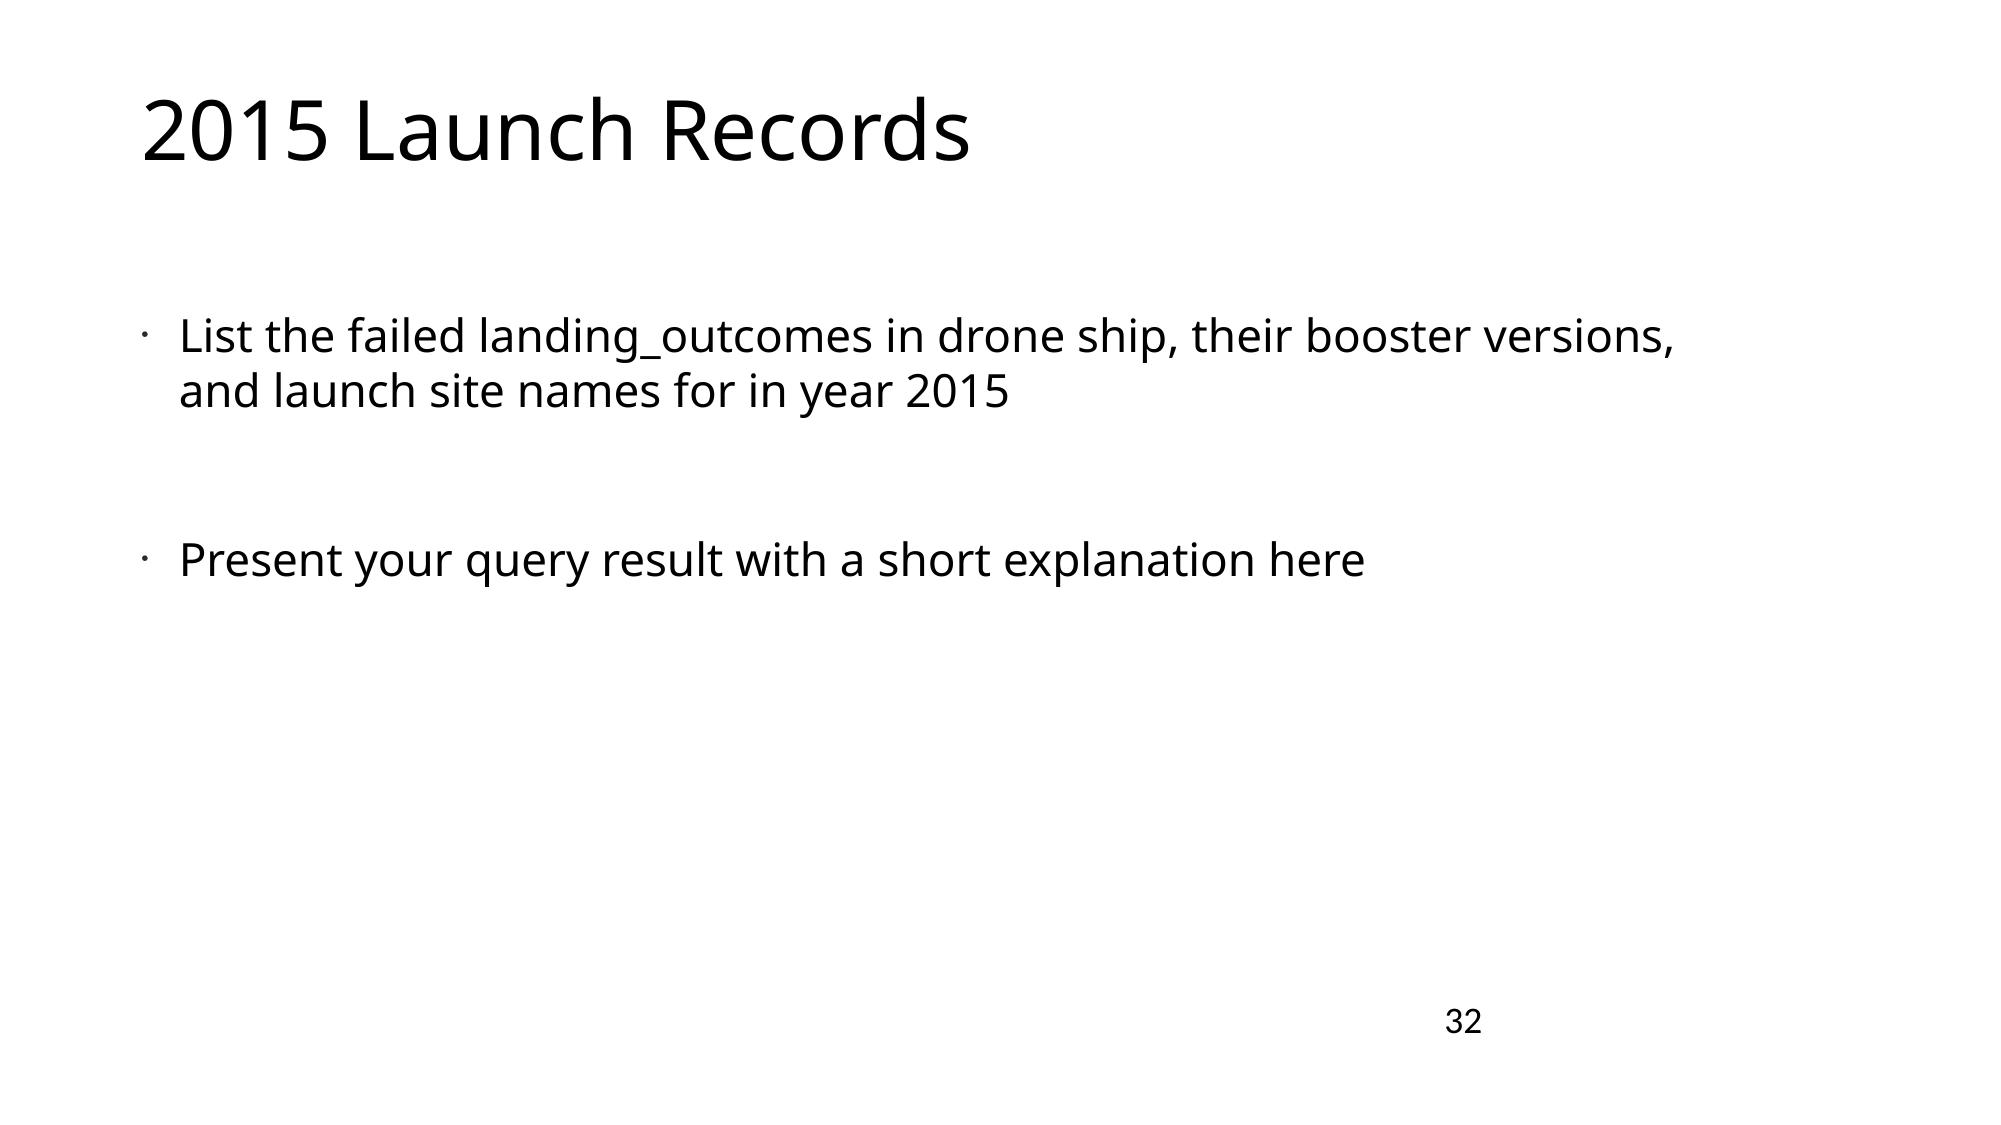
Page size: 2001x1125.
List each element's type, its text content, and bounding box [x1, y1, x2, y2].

text_box 2015 Launch Records [126, 88, 1852, 179]
slide_number <szám> [1429, 988, 1880, 1055]
list List the failed landing_outcomes in drone ship, their booster versions, and launch site names for in year 2015 Present your query result with a short explanation here [126, 299, 1725, 1014]
